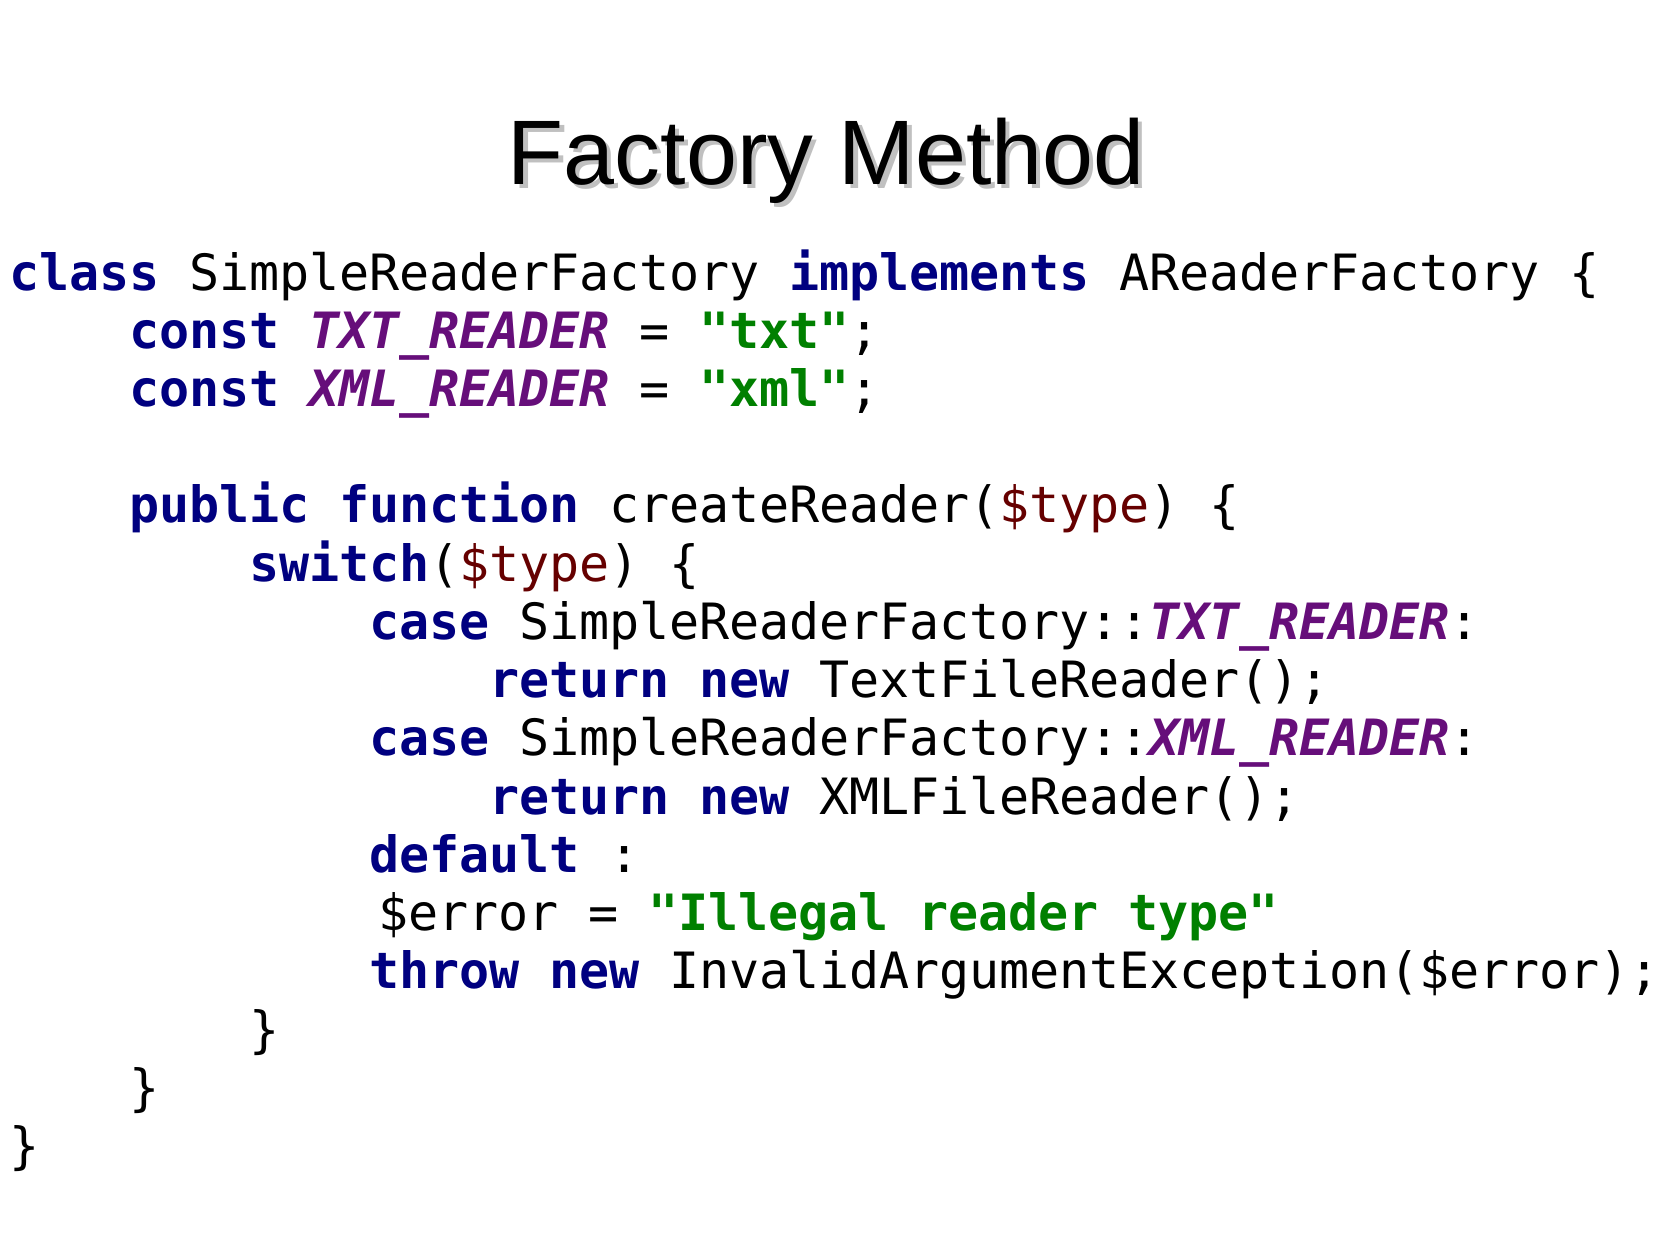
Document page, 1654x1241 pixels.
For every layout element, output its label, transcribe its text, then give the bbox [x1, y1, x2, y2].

text_box class SimpleReaderFactory implements AReaderFactory { const TXT_READER = "txt"; const XML_READER = "xml"; public function createReader($type) { switch($type) { case SimpleReaderFactory::TXT_READER: return new TextFileReader(); case SimpleReaderFactory::XML_READER: return new XMLFileReader(); default : $error = "Illegal reader type" throw new InvalidArgumentException($error); } } } [0, 236, 1654, 1241]
title Factory Method [82, 49, 1571, 236]
